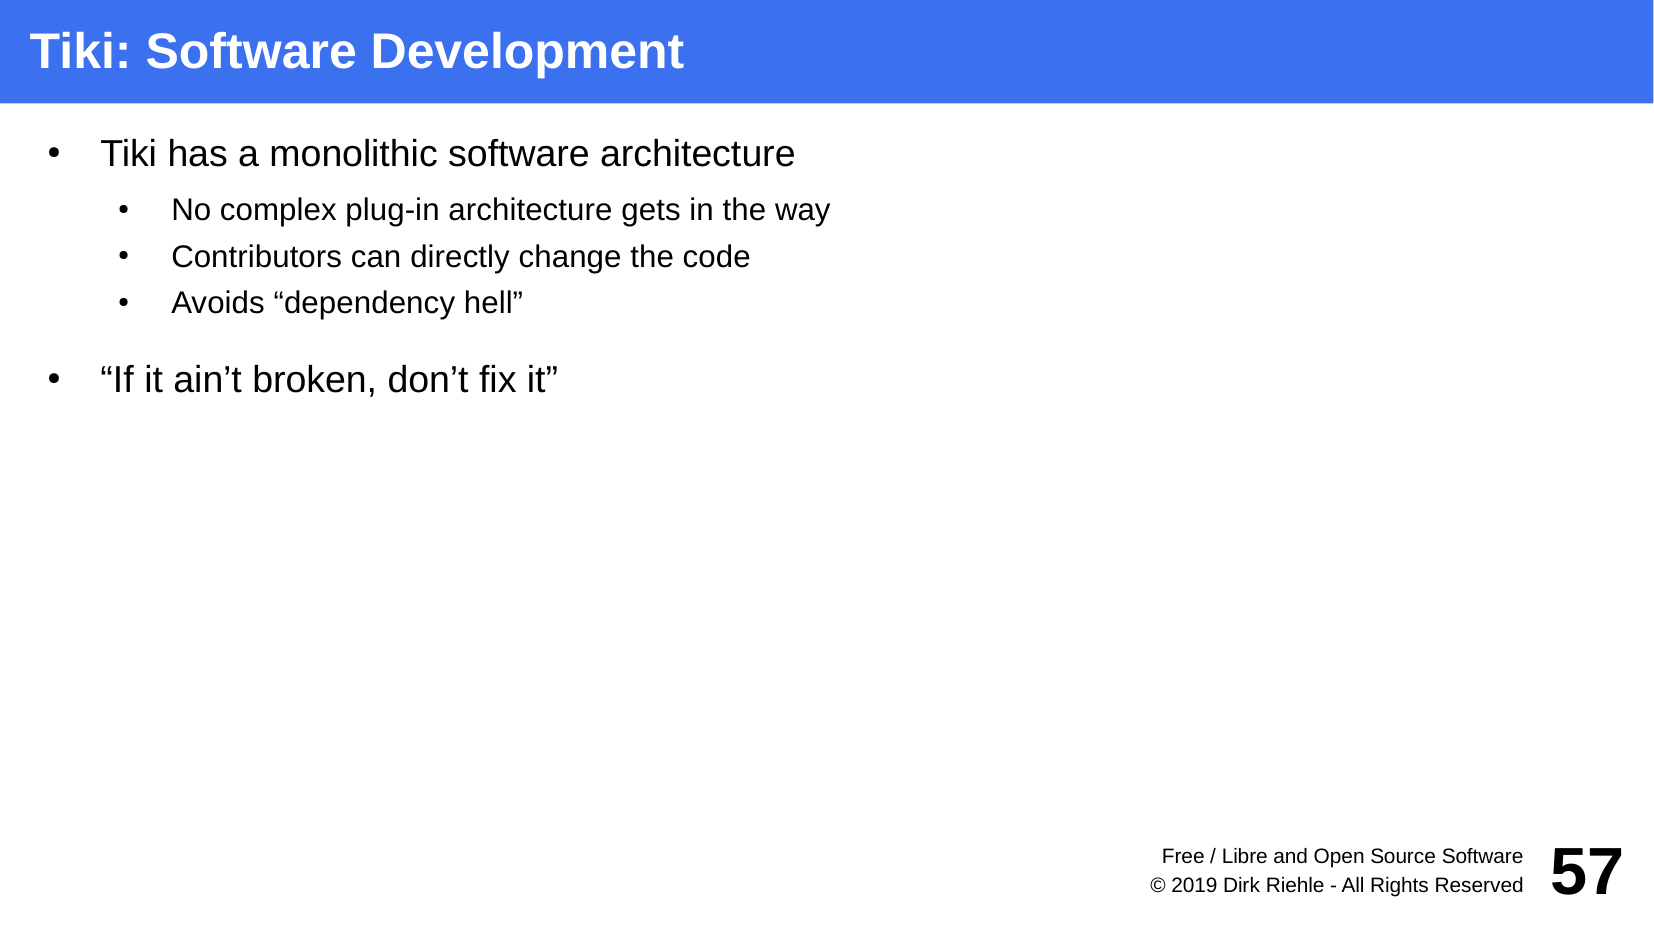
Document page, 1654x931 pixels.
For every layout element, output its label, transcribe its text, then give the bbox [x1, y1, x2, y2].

title Tiki: Software Development [0, 0, 1654, 104]
list Tiki has a monolithic software architecture No complex plug-in architecture gets in the way Contributors can directly change the code Avoids “dependency hell” “If it ain’t broken, don’t fix it” [29, 132, 1625, 813]
